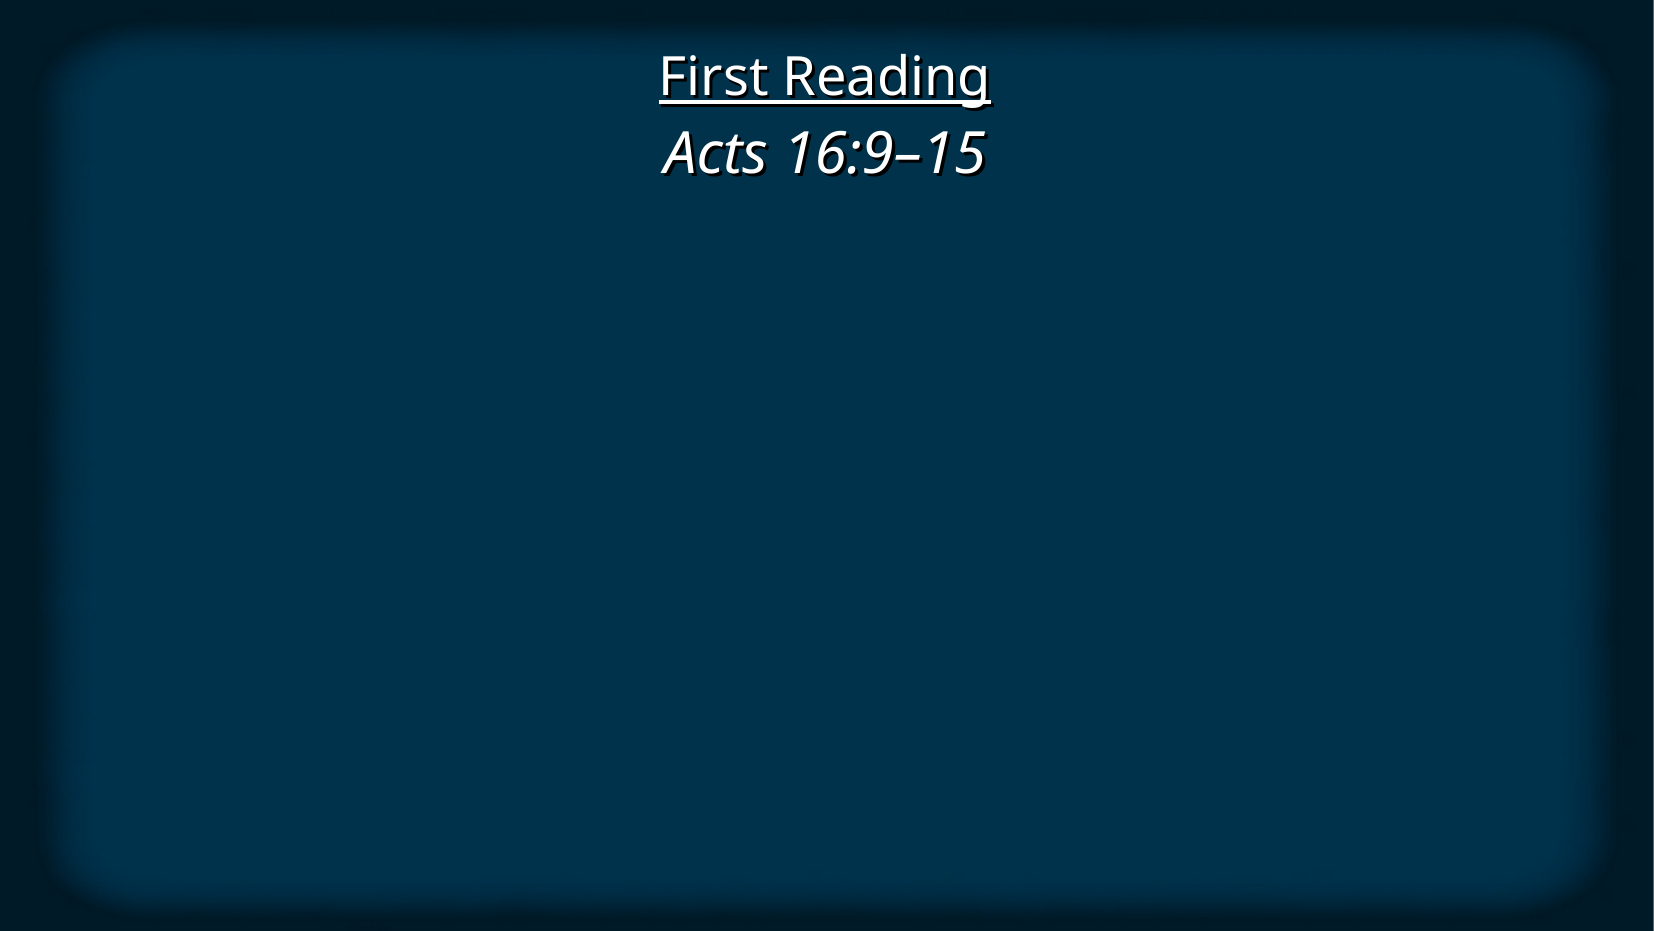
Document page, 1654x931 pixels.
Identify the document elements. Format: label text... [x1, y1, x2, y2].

text_box First Reading Acts 16:9–15 [90, 30, 1561, 194]
picture [0, 0, 1654, 931]
